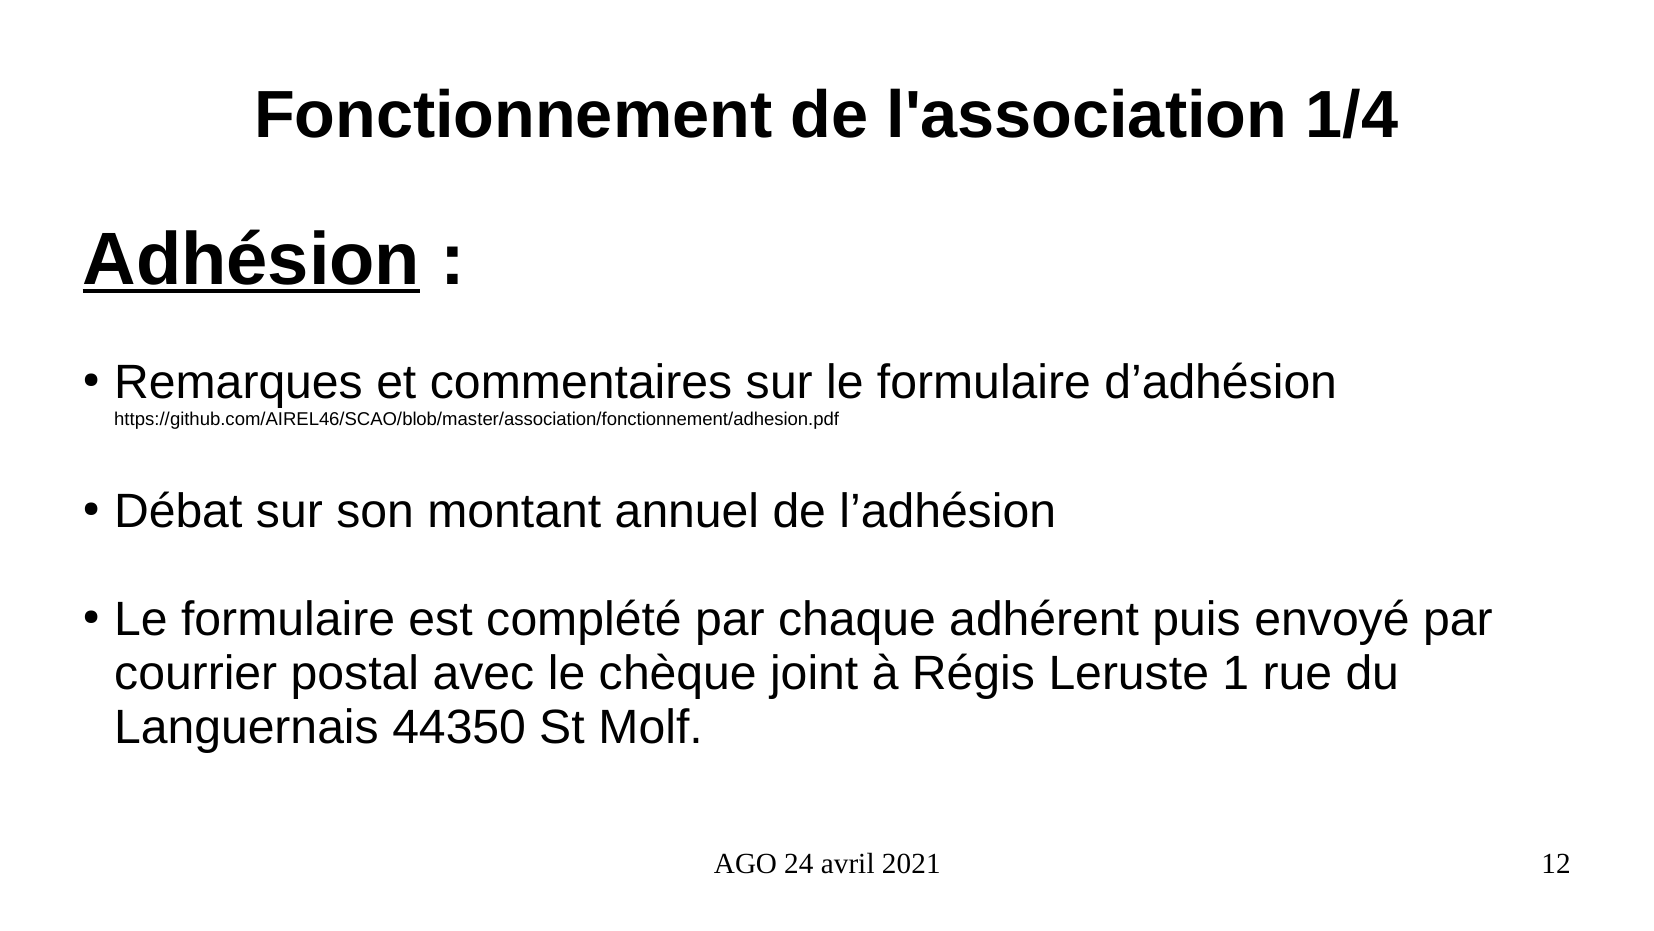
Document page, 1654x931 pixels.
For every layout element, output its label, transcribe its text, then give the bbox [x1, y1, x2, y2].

title Fonctionnement de l'association 1/4 [82, 37, 1571, 193]
list Adhésion : Remarques et commentaires sur le formulaire d’adhésion https://github.com/AIREL46/SCAO/blob/master/association/fonctionnement/adhesion.pdf Débat sur son montant annuel de l’adhésion Le formulaire est complété par chaque adhérent puis envoyé par courrier postal avec le chèque joint à Régis Leruste 1 rue du Languernais 44350 St Molf. [82, 217, 1571, 758]
